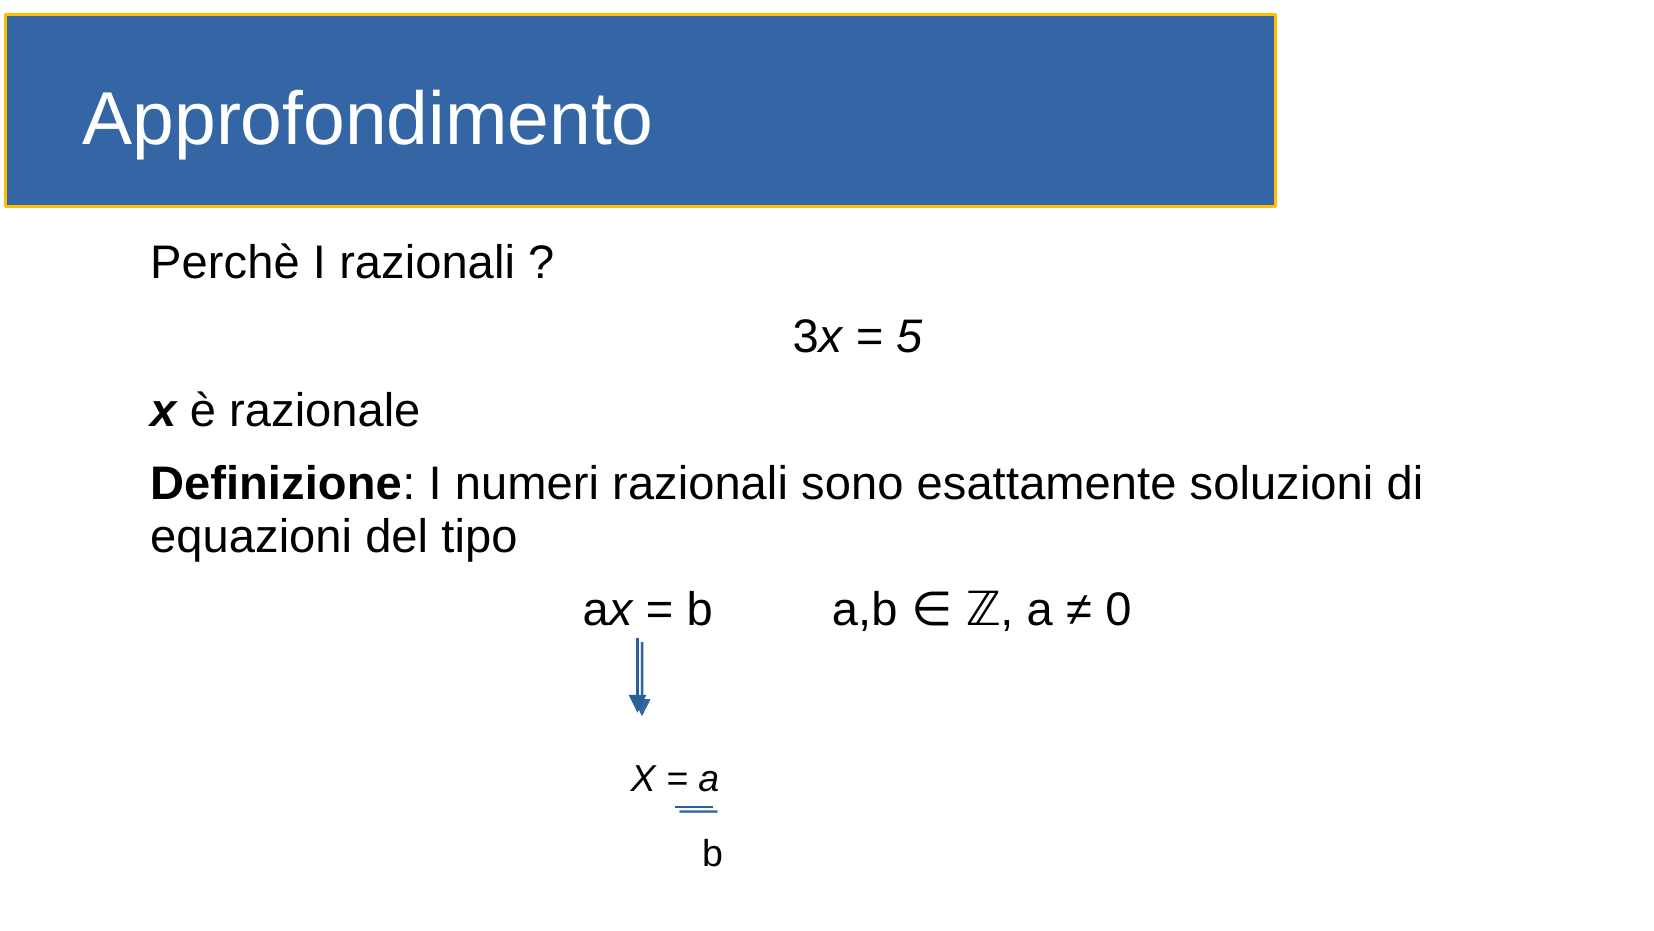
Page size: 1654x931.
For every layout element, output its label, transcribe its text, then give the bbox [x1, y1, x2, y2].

list Perchè I razionali ? 3x = 5 x è razionale Definizione: I numeri razionali sono esattamente soluzioni di equazioni del tipo ax = b a,b ∈ ℤ, a ≠ 0 [88, 236, 1565, 638]
text_box X = a [562, 750, 788, 807]
text_box b [675, 825, 751, 882]
title Approfondimento [82, 44, 1235, 192]
